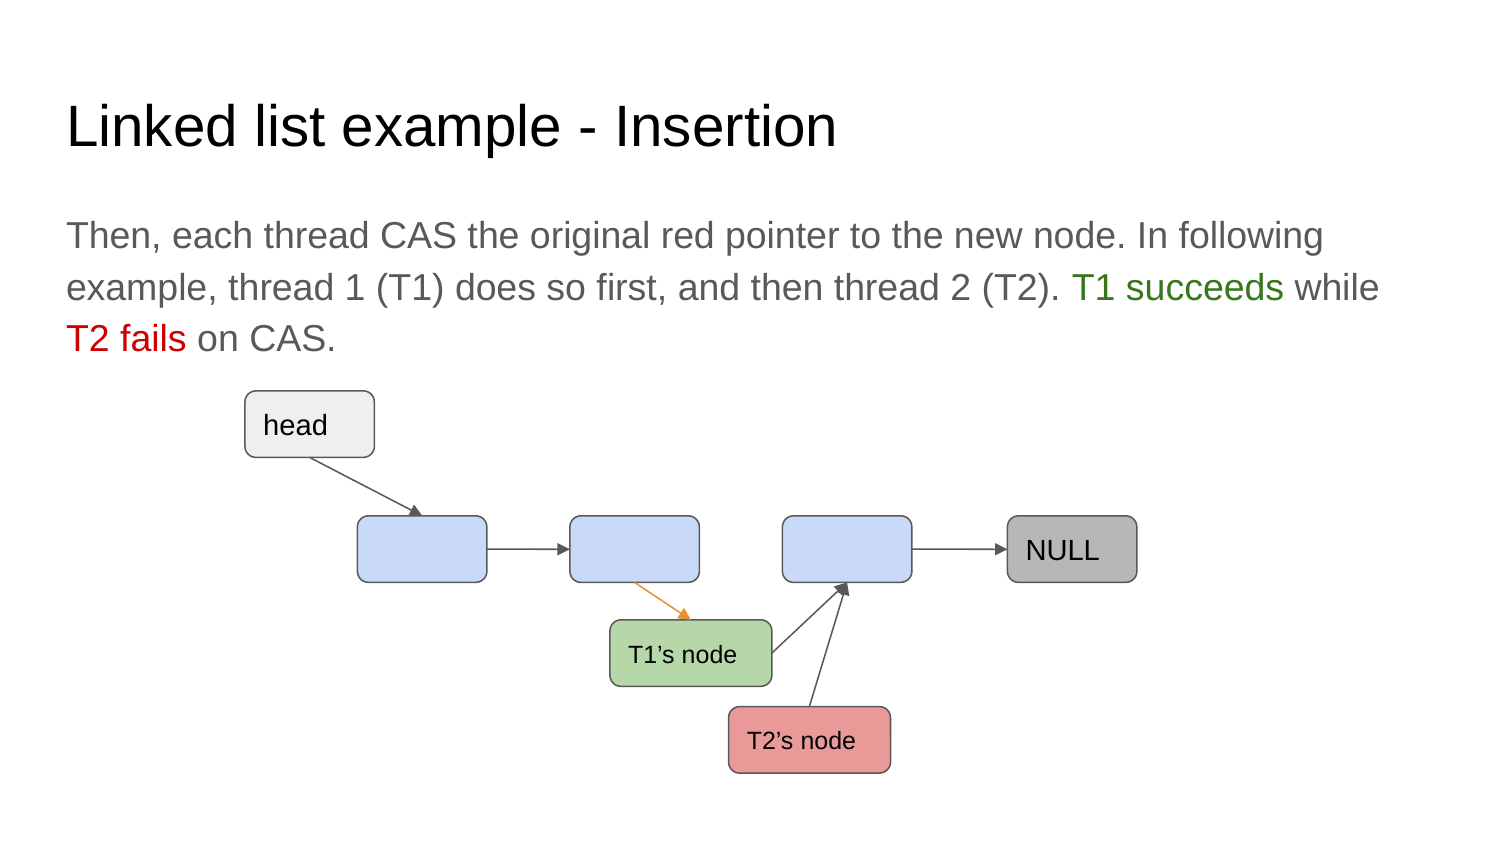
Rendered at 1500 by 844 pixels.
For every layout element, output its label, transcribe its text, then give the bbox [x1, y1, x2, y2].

text_box [357, 515, 487, 583]
list Then, each thread CAS the original red pointer to the new node. In following example, thread 1 (T1) does so first, and then thread 2 (T2). T1 succeeds while T2 fails on CAS. [51, 189, 1449, 750]
text_box NULL [1007, 515, 1137, 583]
title Linked list example - Insertion [51, 72, 1449, 167]
text_box [569, 515, 700, 583]
text_box head [244, 390, 375, 458]
text_box T1’s node [609, 619, 772, 687]
text_box T2’s node [728, 706, 891, 774]
text_box [782, 515, 912, 583]
